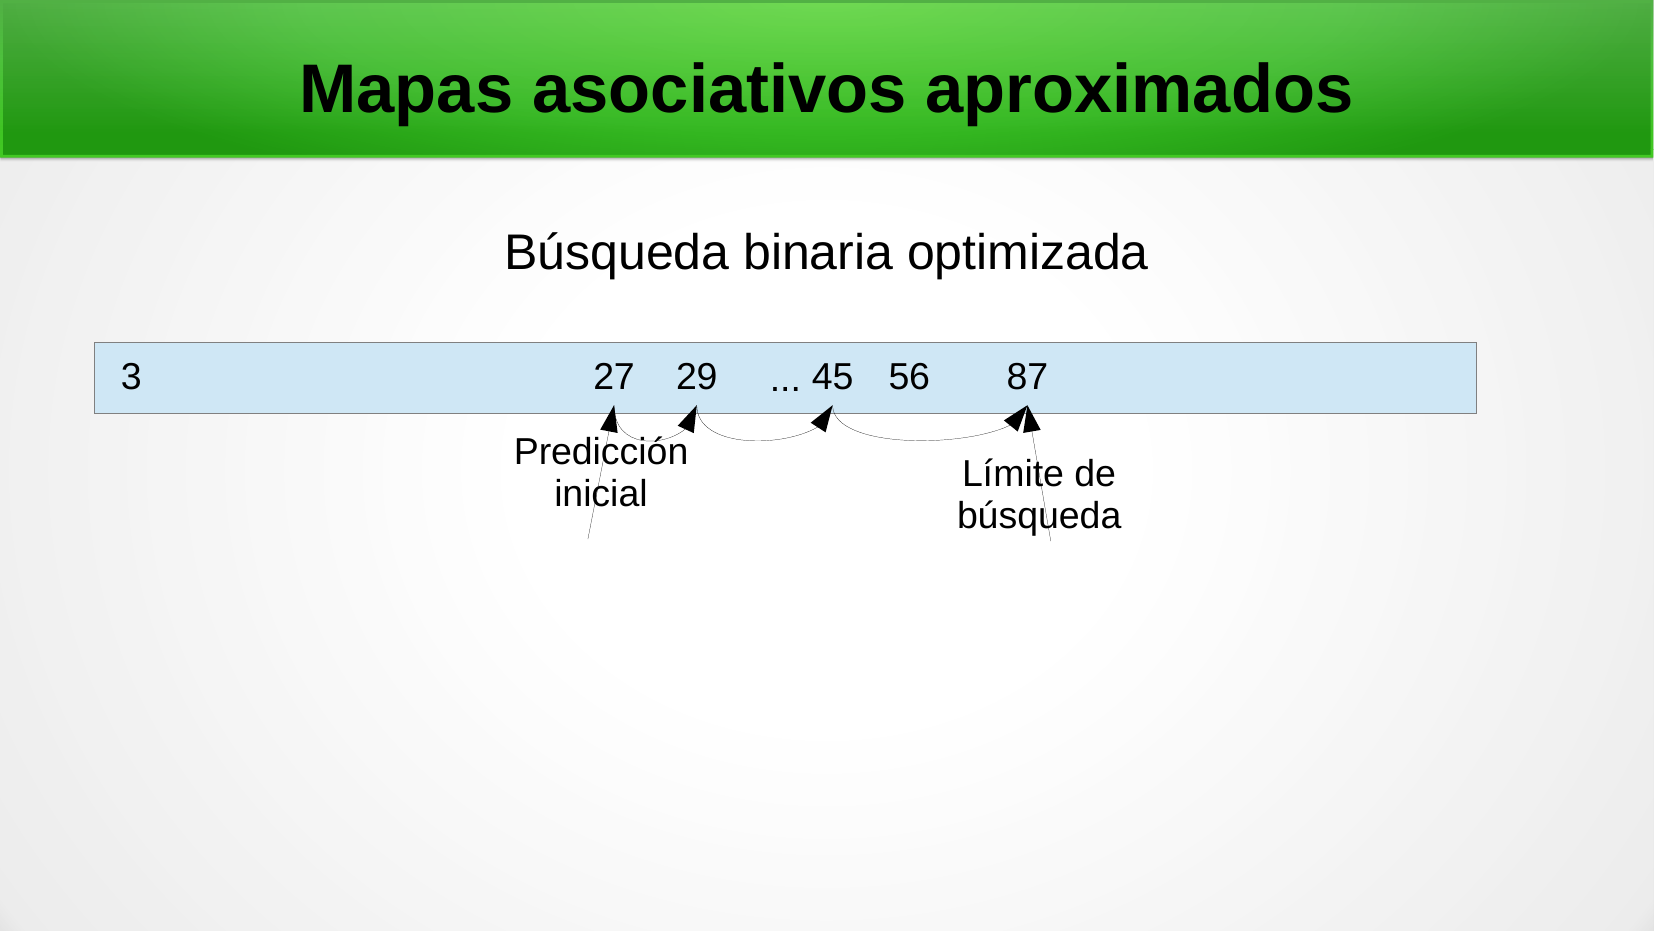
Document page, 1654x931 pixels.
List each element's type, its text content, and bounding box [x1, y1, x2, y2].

text_box 29 [661, 348, 733, 406]
text_box 3 [106, 348, 178, 406]
list Búsqueda binaria optimizada [82, 224, 1571, 764]
text_box 27 [578, 348, 650, 406]
text_box 45 [797, 348, 869, 406]
text_box 56 [873, 348, 945, 406]
text_box 87 [991, 348, 1064, 406]
title Mapas asociativos aproximados [82, 35, 1571, 142]
text_box ... [94, 342, 1477, 414]
